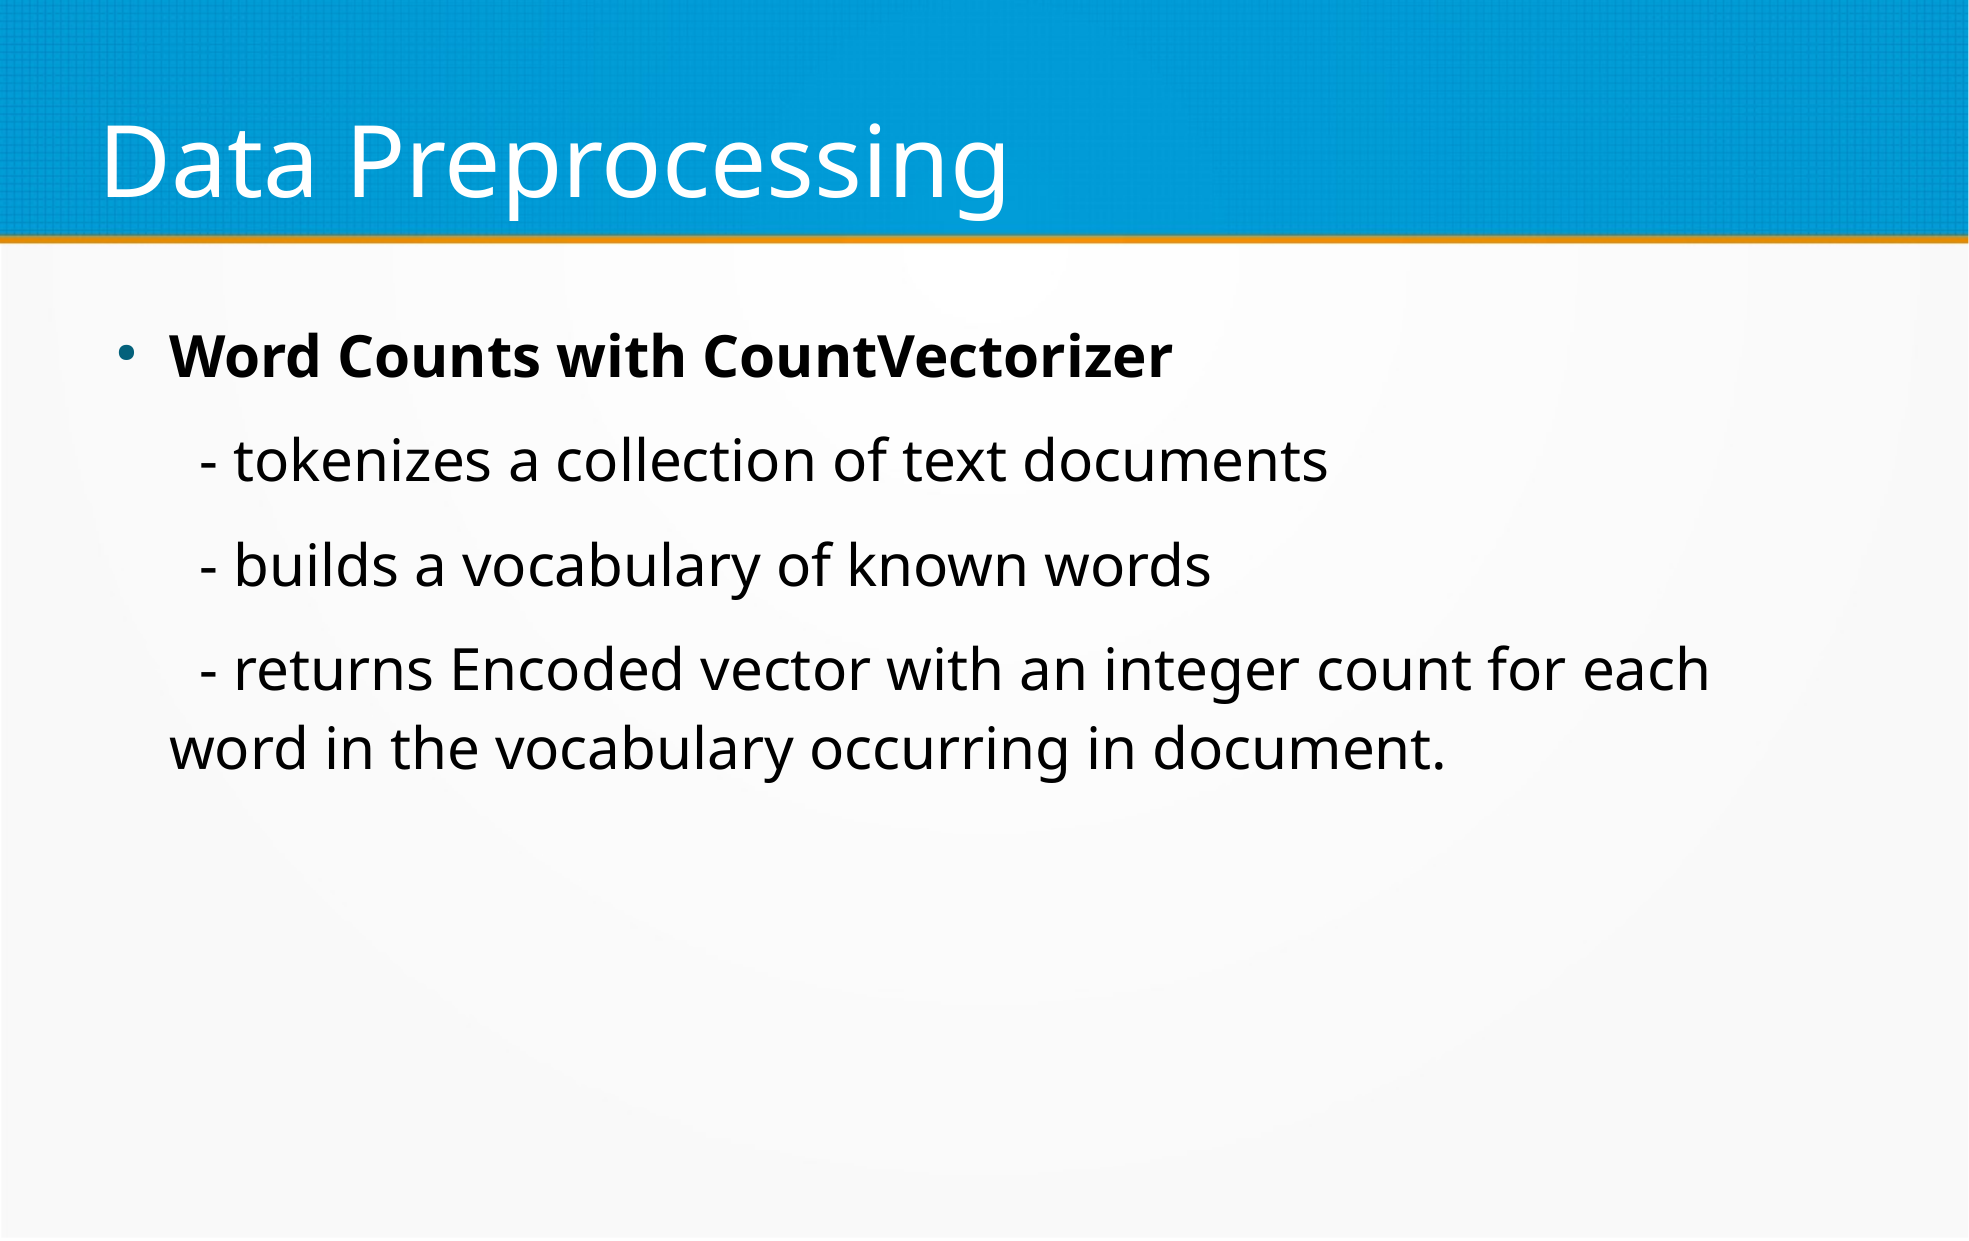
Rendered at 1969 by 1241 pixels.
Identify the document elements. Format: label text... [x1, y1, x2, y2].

title Data Preprocessing [98, 19, 1870, 227]
picture [0, 233, 1969, 1241]
list Word Counts with CountVectorizer - tokenizes a collection of text documents - builds a vocabulary of known words - returns Encoded vector with an integer count for each word in the vocabulary occurring in document. [98, 315, 1861, 1081]
